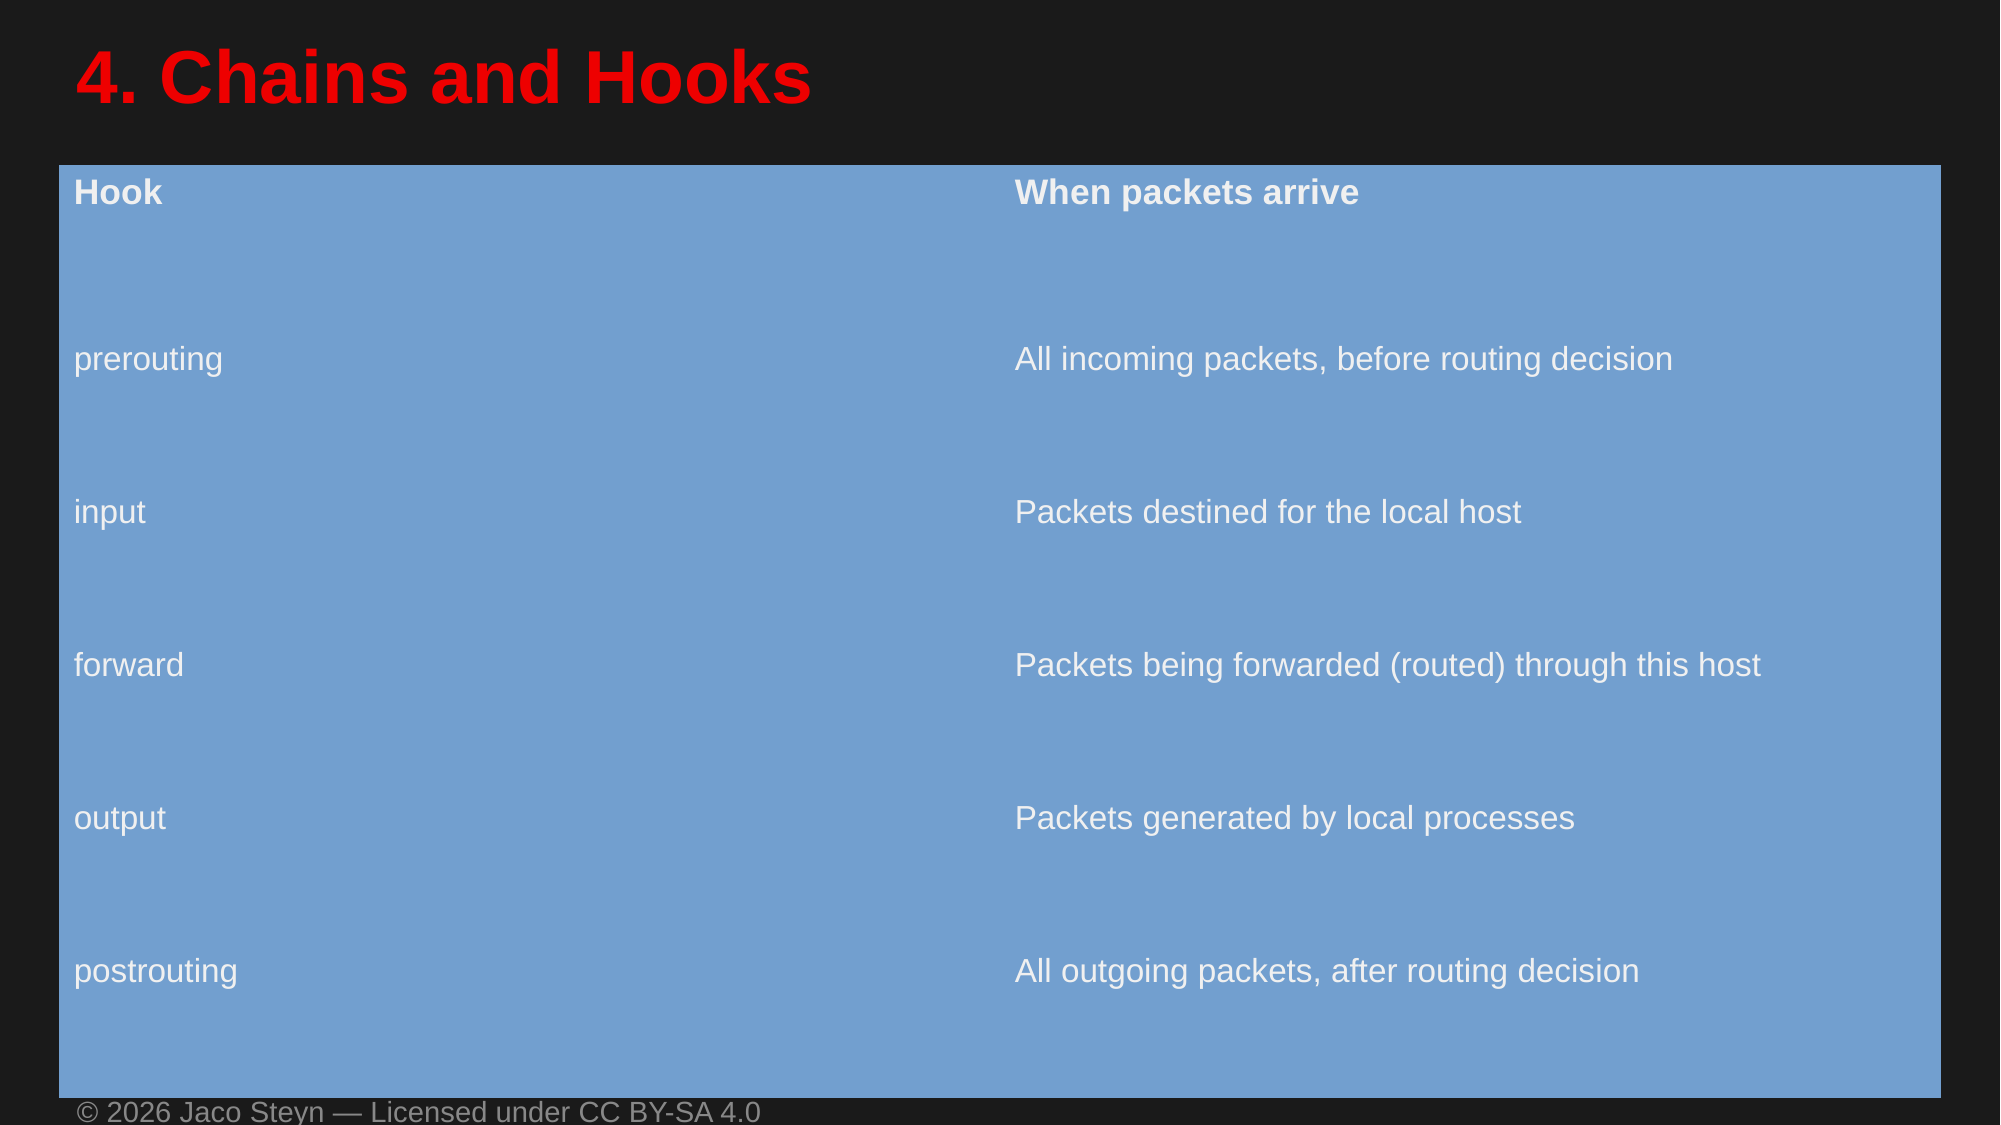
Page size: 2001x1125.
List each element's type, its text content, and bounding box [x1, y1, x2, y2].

table_cell Packets being forwarded (routed) through this host [1000, 639, 1941, 792]
text_box 4. Chains and Hooks [59, 23, 1942, 142]
table_header Hook [59, 165, 1000, 333]
table_cell postrouting [59, 945, 1000, 1083]
table_header When packets arrive [1000, 165, 1941, 333]
table_cell output [59, 792, 1000, 945]
table_cell Packets destined for the local host [1000, 486, 1941, 639]
table_cell input [59, 486, 1000, 639]
table_cell All outgoing packets, after routing decision [1000, 945, 1941, 1083]
text_box © 2026 Jaco Steyn — Licensed under CC BY-SA 4.0 [59, 1083, 1942, 1120]
table_cell Packets generated by local processes [1000, 792, 1941, 945]
table_cell All incoming packets, before routing decision [1000, 333, 1941, 486]
table_cell forward [59, 639, 1000, 792]
table_cell prerouting [59, 333, 1000, 486]
